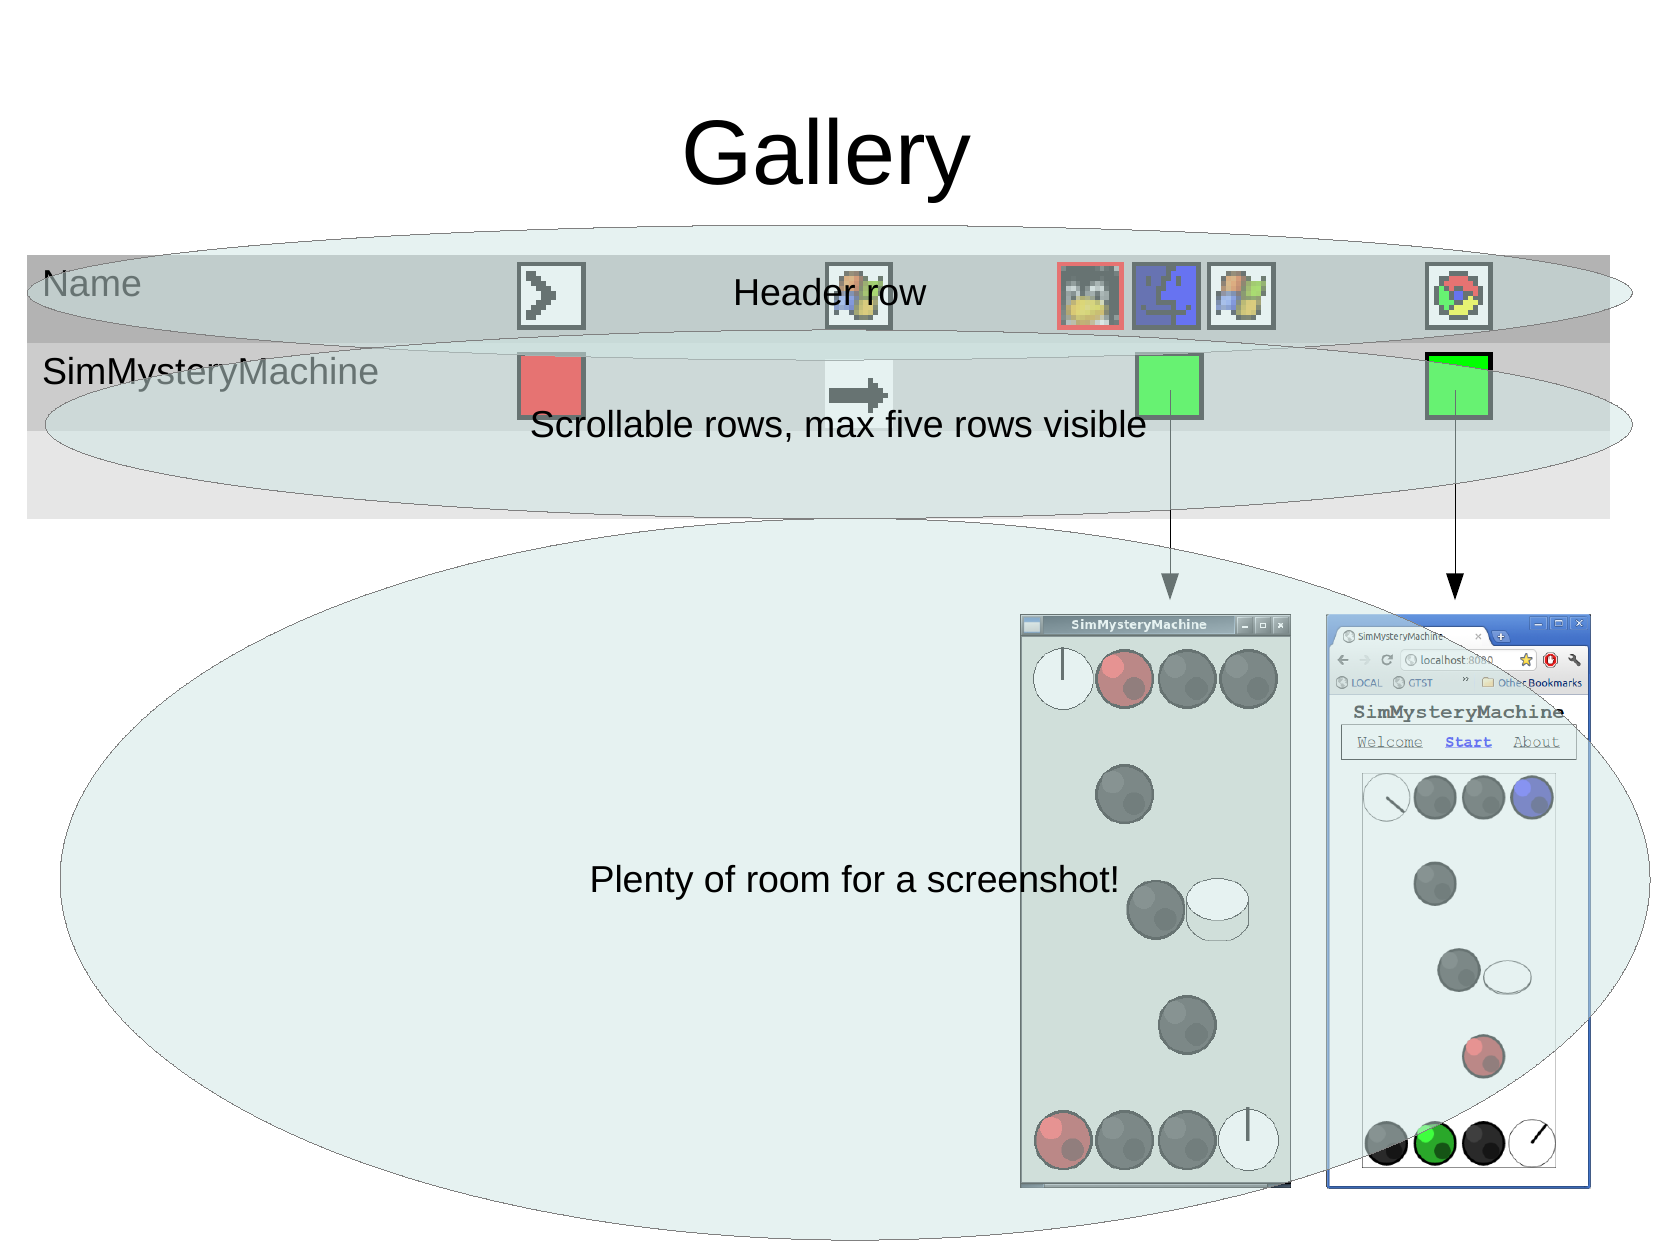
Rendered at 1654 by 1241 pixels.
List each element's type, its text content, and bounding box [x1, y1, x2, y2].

table_cell [1171, 501, 1312, 519]
table_cell [420, 505, 717, 519]
table_header [1505, 255, 1610, 276]
picture [1425, 352, 1493, 370]
table_header Name [27, 296, 283, 343]
table_cell [1456, 447, 1610, 519]
picture [1397, 614, 1591, 741]
table_header Name [27, 255, 154, 289]
table_cell [1312, 484, 1455, 519]
text_box Header row [27, 225, 1633, 348]
table_cell [1015, 511, 1170, 519]
title Gallery [82, 49, 1571, 255]
text_box Plenty of room for a screenshot! [60, 518, 1651, 1241]
table_header [1376, 309, 1610, 343]
table_cell [27, 431, 420, 519]
picture [1326, 1017, 1591, 1189]
table_cell SimMysteryMachine [27, 343, 360, 431]
text_box Scrollable rows, max five rows visible [45, 329, 1633, 519]
picture [1267, 1182, 1291, 1189]
table_cell [1312, 343, 1610, 401]
